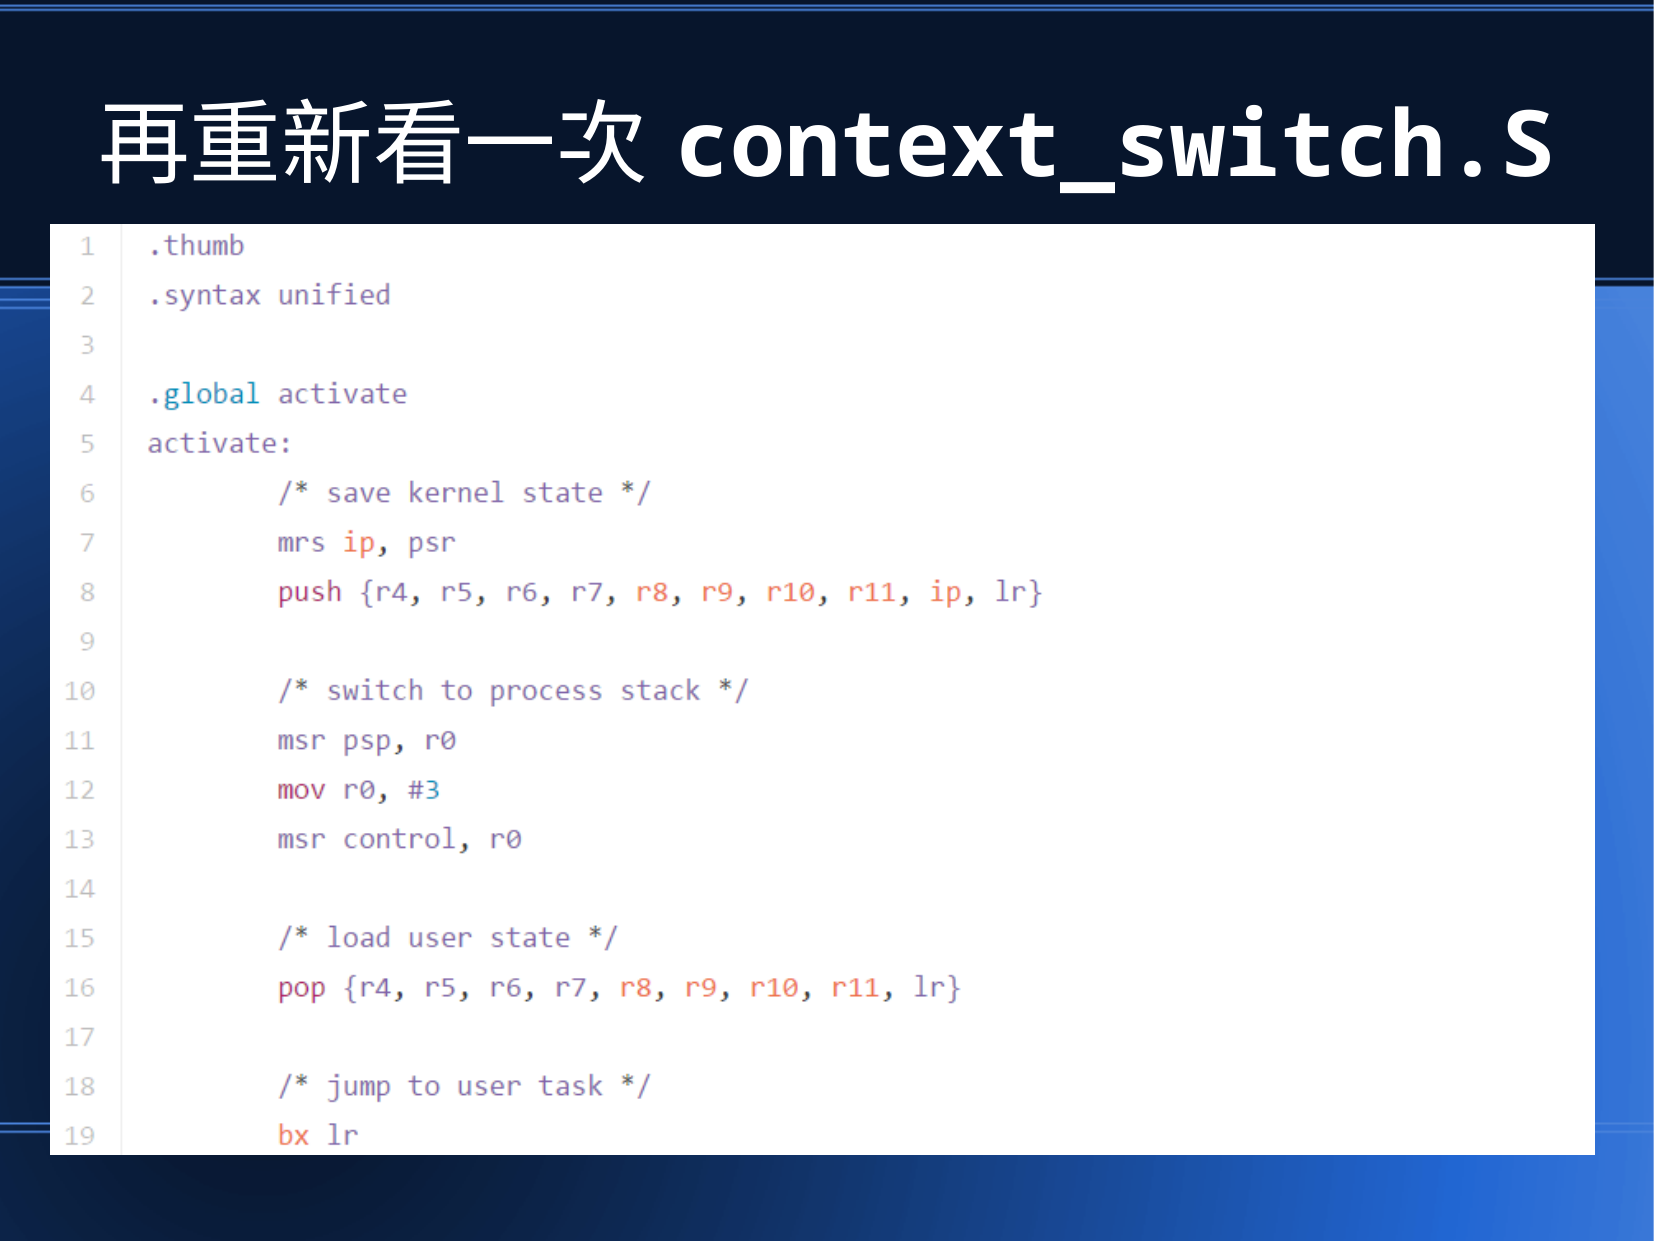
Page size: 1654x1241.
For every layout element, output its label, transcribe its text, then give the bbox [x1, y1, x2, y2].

title 再重新看一次context_switch.S [82, 49, 1571, 224]
picture [0, 0, 1654, 1241]
